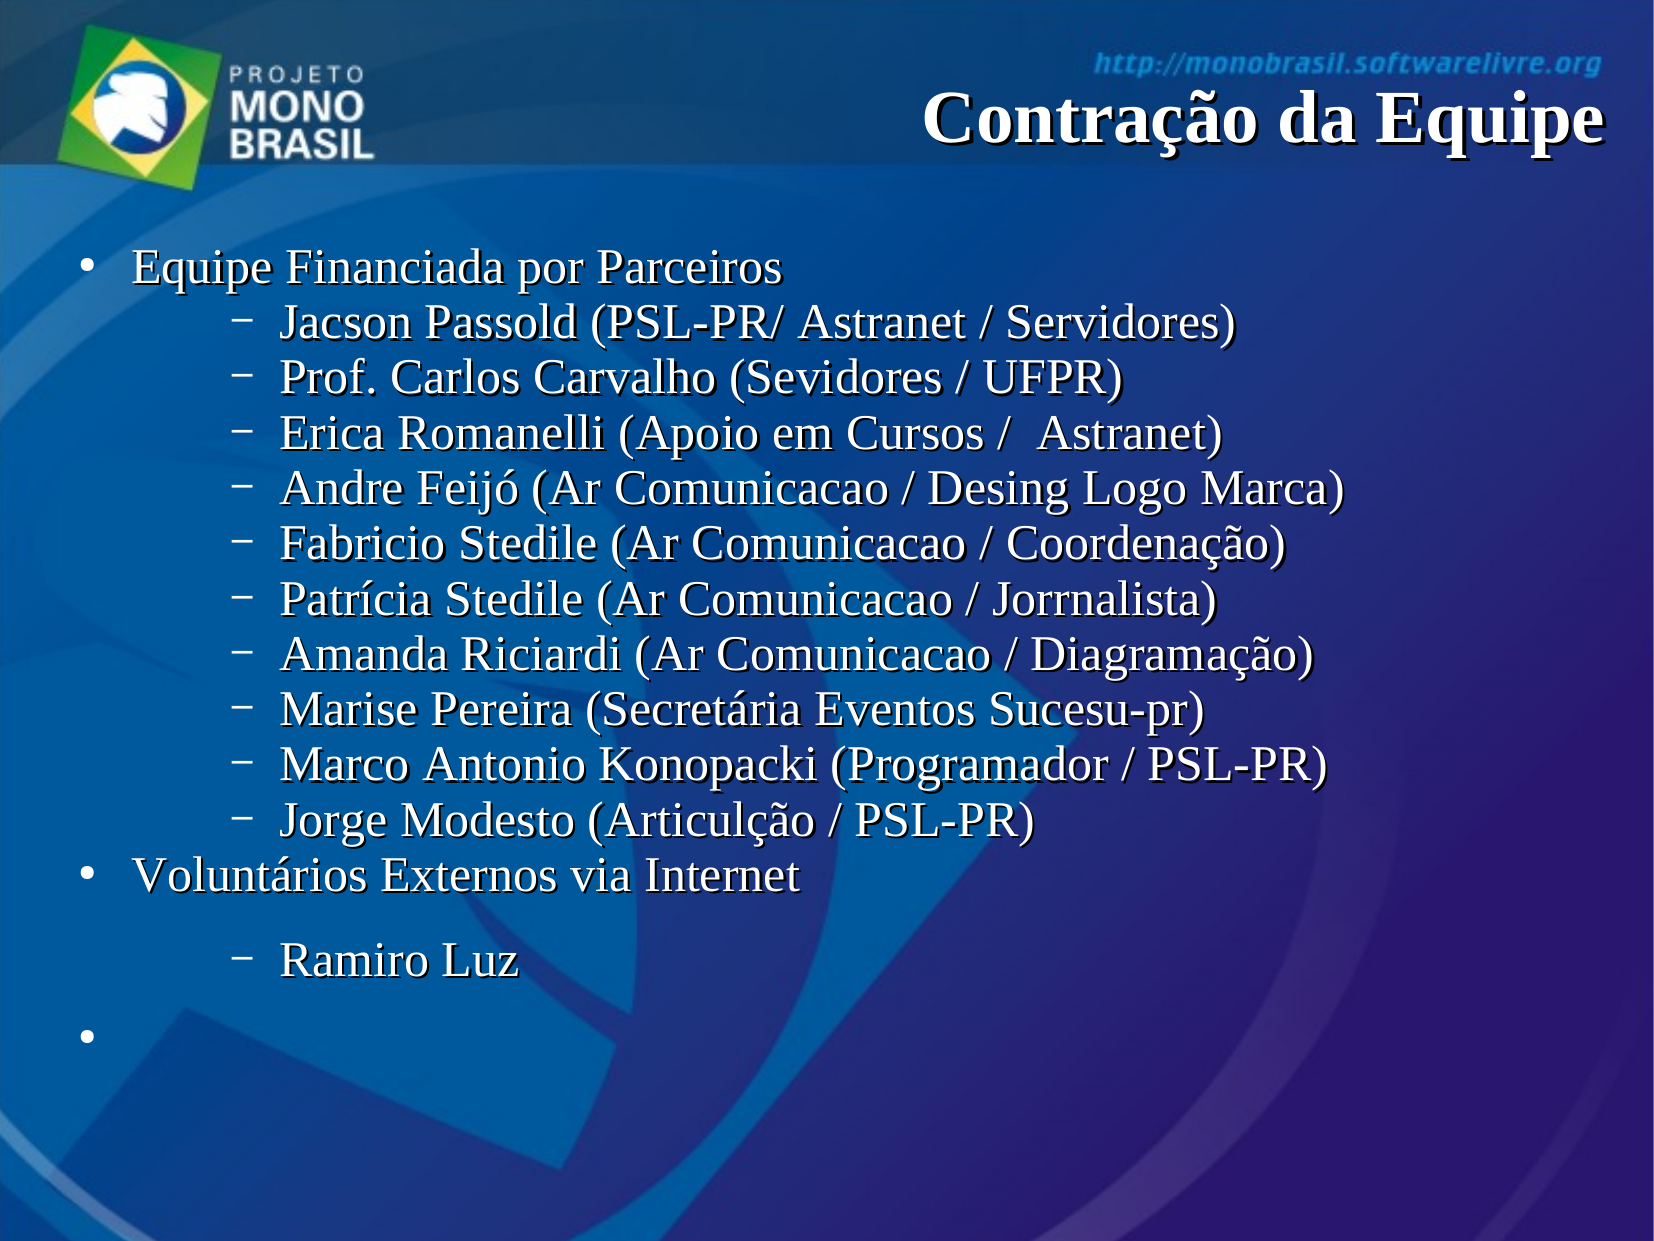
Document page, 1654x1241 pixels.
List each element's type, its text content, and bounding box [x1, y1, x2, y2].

picture [0, 0, 1654, 1241]
list Equipe Financiada por Parceiros Jacson Passold (PSL-PR/ Astranet / Servidores) Prof. Carlos Carvalho (Sevidores / UFPR) Erica Romanelli (Apoio em Cursos / Astranet) Andre Feijó (Ar Comunicacao / Desing Logo Marca) Fabricio Stedile (Ar Comunicacao / Coordenação) Patrícia Stedile (Ar Comunicacao / Jorrnalista) Amanda Riciardi (Ar Comunicacao / Diagramação) Marise Pereira (Secretária Eventos Sucesu-pr) Marco Antonio Konopacki (Programador / PSL-PR) Jorge Modesto (Articulção / PSL-PR) Voluntários Externos via Internet Ramiro Luz [42, 238, 1535, 1139]
title Contração da Equipe [222, 43, 1606, 191]
